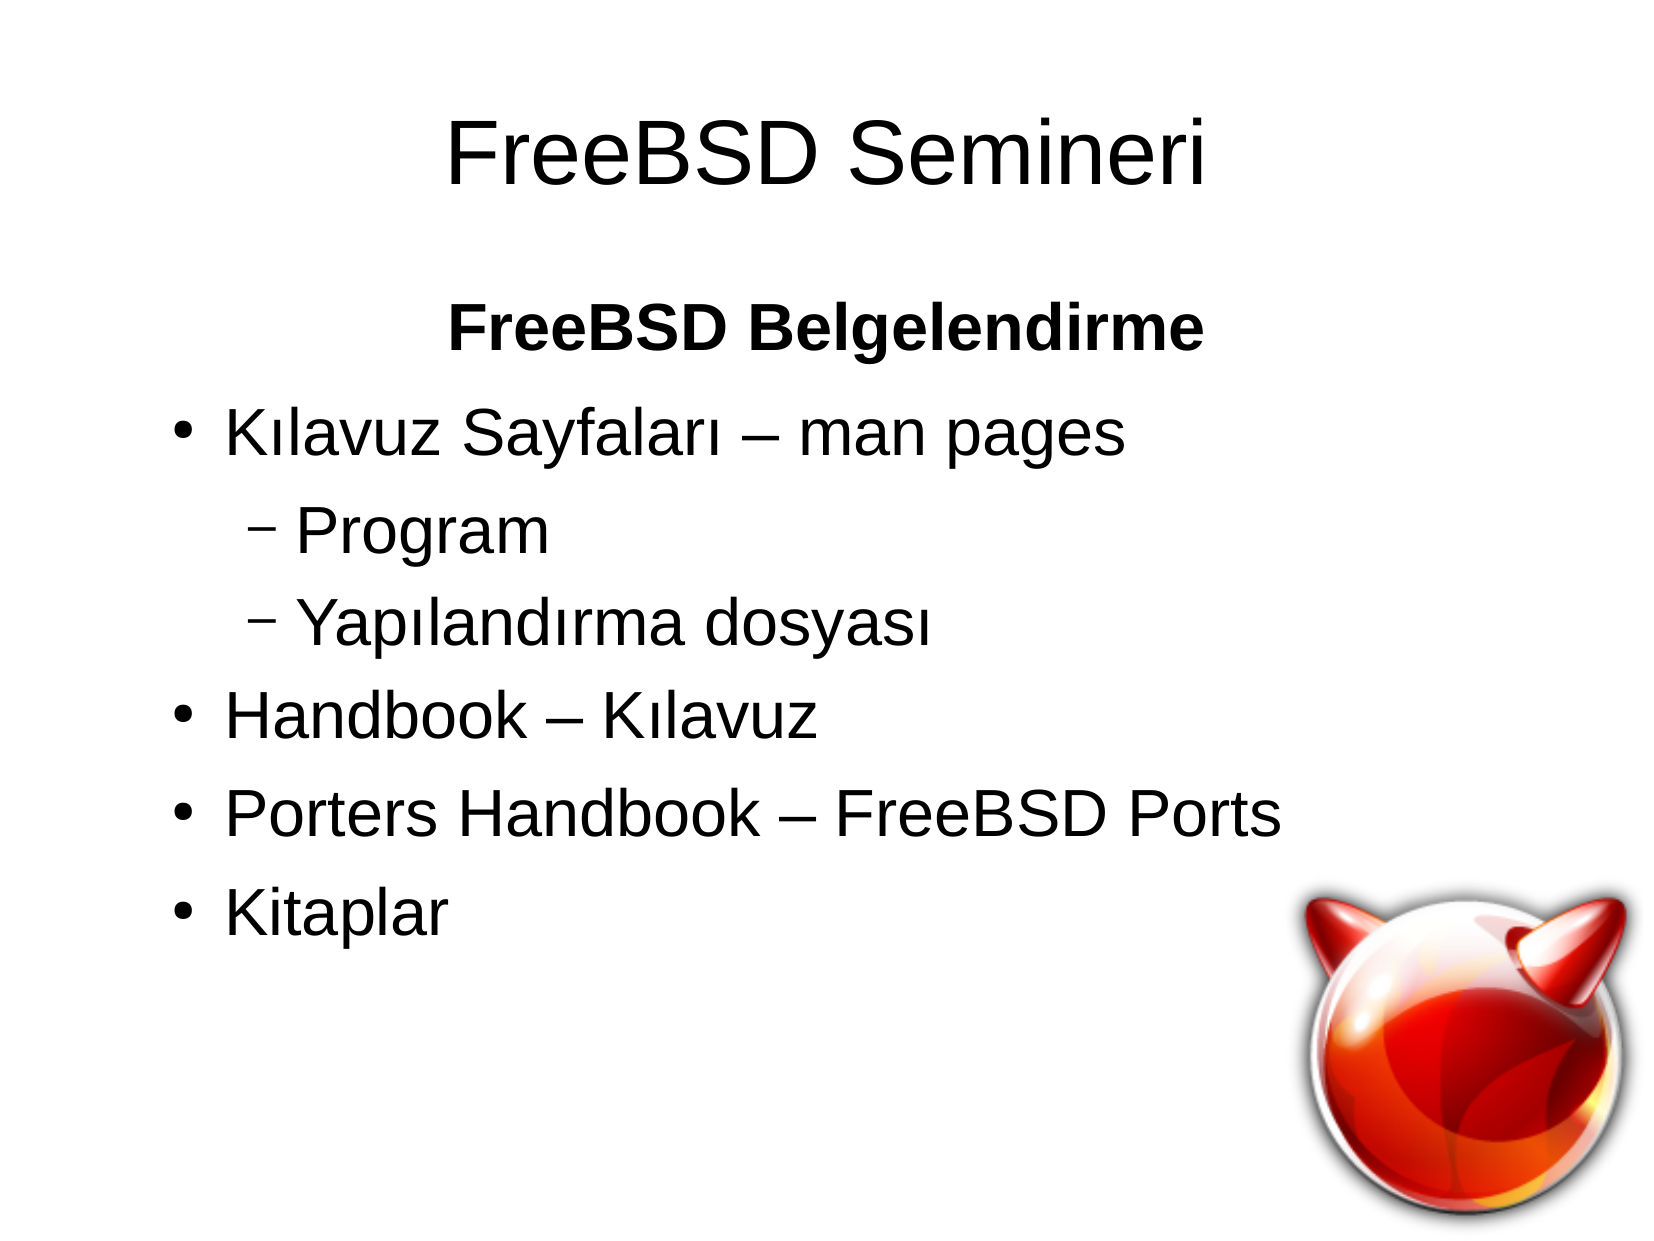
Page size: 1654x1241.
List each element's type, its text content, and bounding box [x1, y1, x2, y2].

list FreeBSD Belgelendirme Kılavuz Sayfaları – man pages Program Yapılandırma dosyası Handbook – Kılavuz Porters Handbook – FreeBSD Ports Kitaplar [82, 290, 1571, 1109]
title FreeBSD Semineri [82, 49, 1571, 257]
picture [1282, 875, 1654, 1241]
